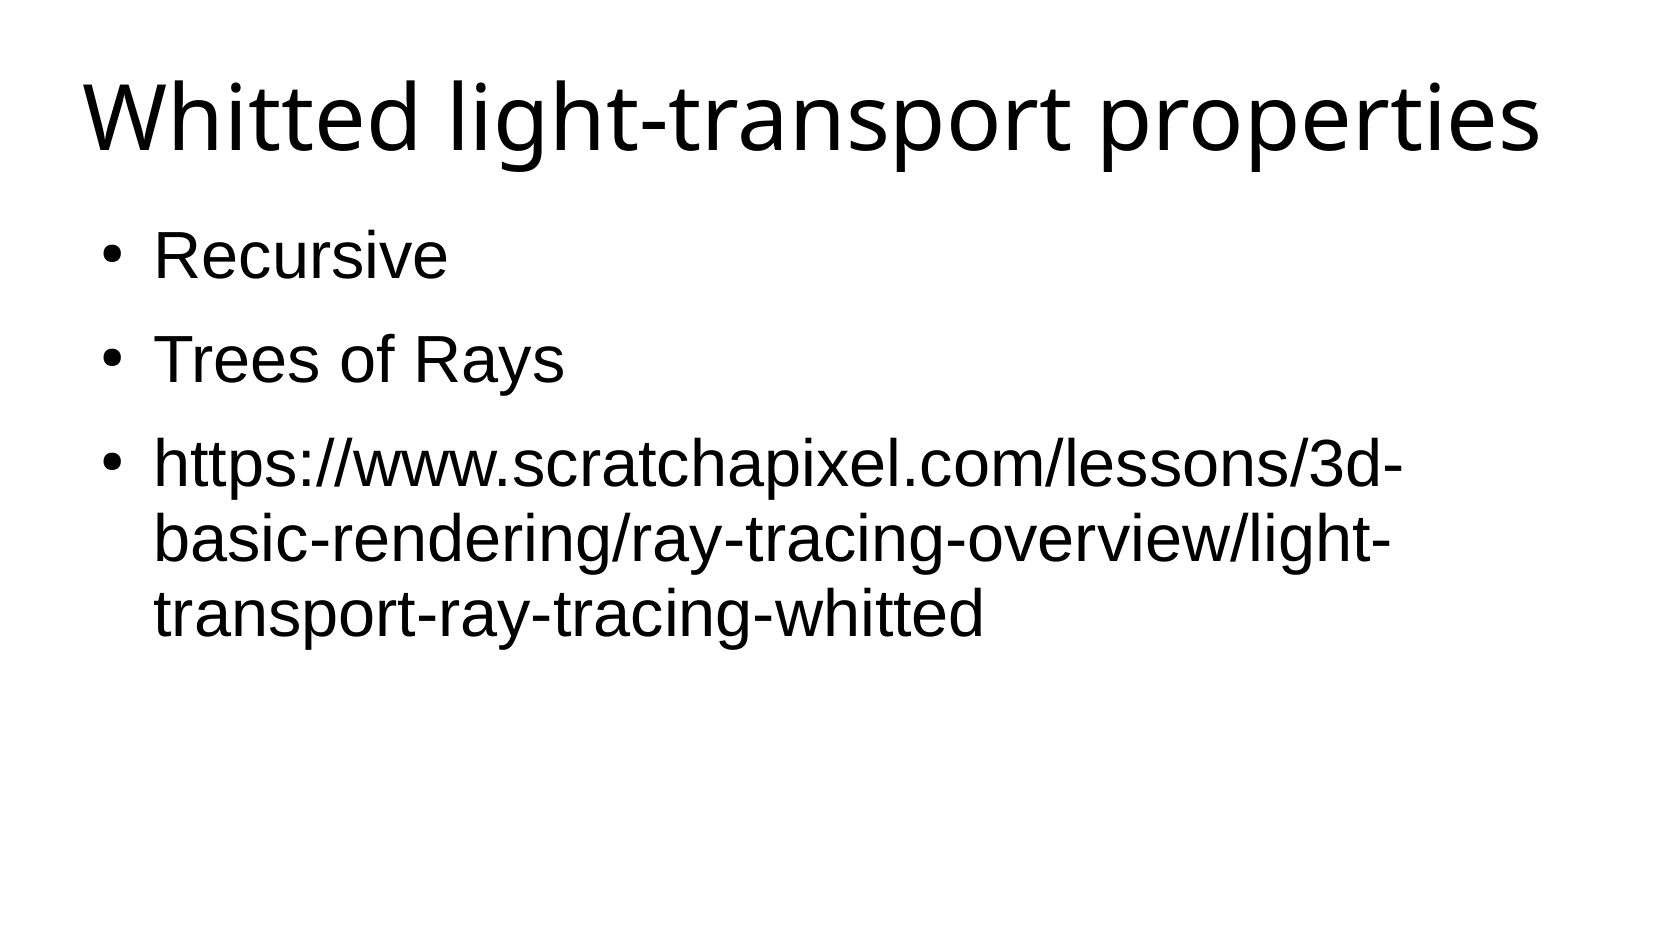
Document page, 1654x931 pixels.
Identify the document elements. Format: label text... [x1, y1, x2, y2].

list Recursive Trees of Rays https://www.scratchapixel.com/lessons/3d-basic-rendering/ray-tracing-overview/light-transport-ray-tracing-whitted [82, 217, 1571, 758]
title Whitted light-transport properties [82, 37, 1571, 193]
